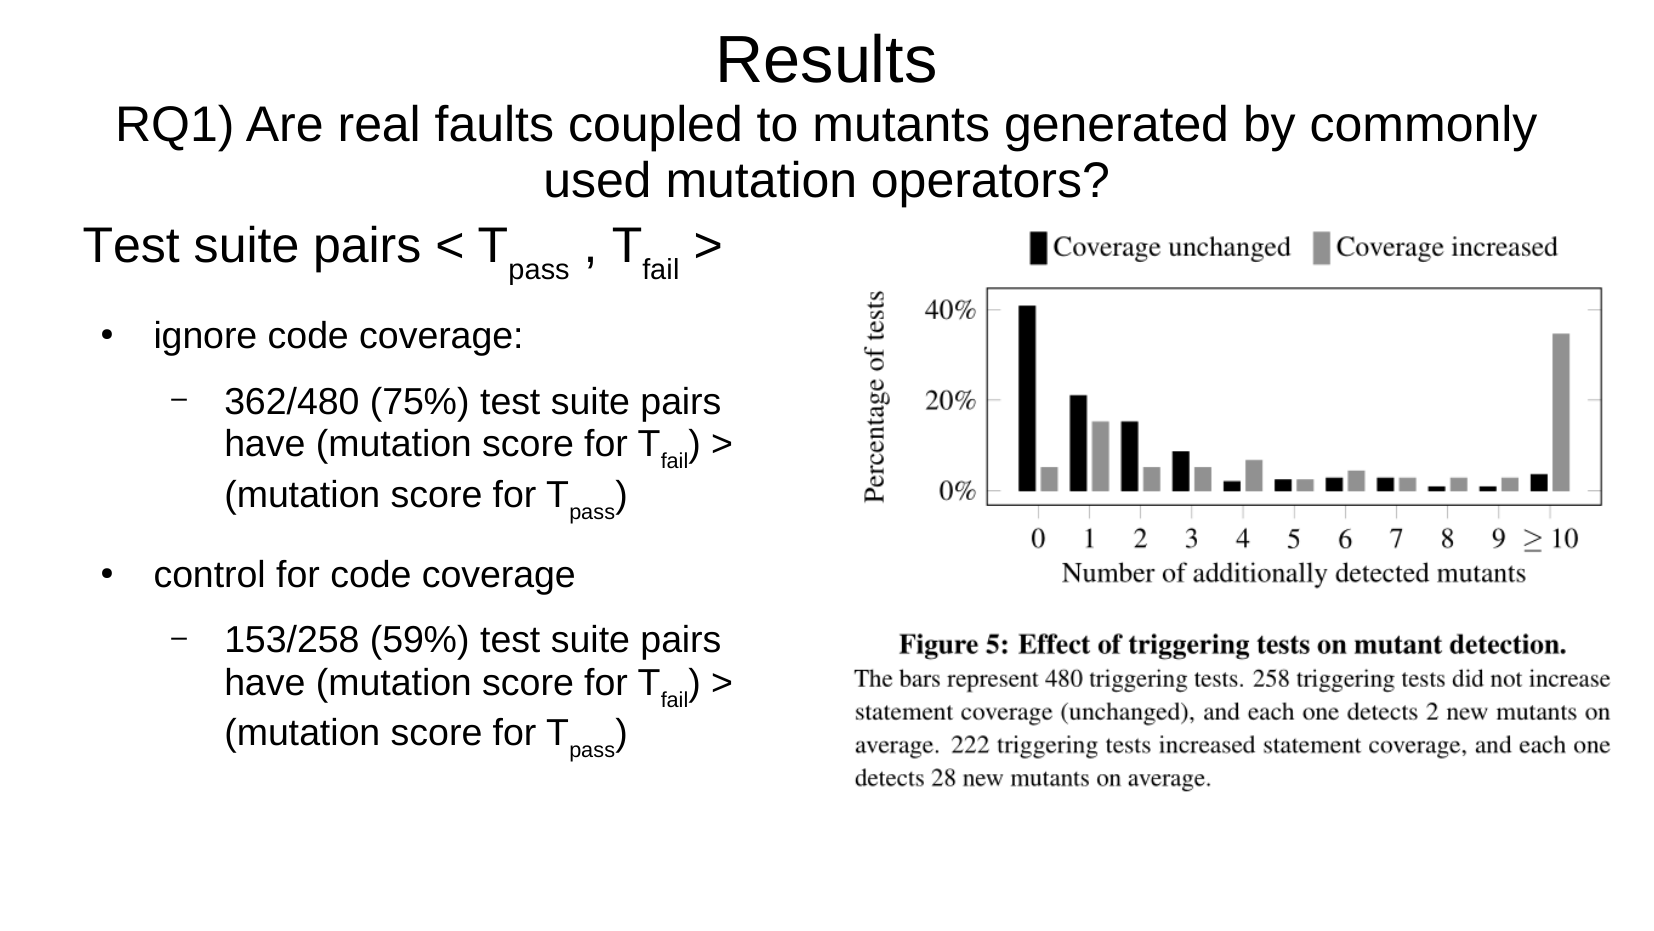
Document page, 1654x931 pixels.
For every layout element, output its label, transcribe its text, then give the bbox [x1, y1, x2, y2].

picture [845, 217, 1623, 796]
list Test suite pairs < Tpass , Tfail > ignore code coverage: 362/480 (75%) test suite pairs have (mutation score for Tfail) > (mutation score for Tpass) control for code coverage 153/258 (59%) test suite pairs have (mutation score for Tfail) > (mutation score for Tpass) [82, 217, 809, 871]
title Results RQ1) Are real faults coupled to mutants generated by commonly used mutation operators? [82, 31, 1571, 199]
